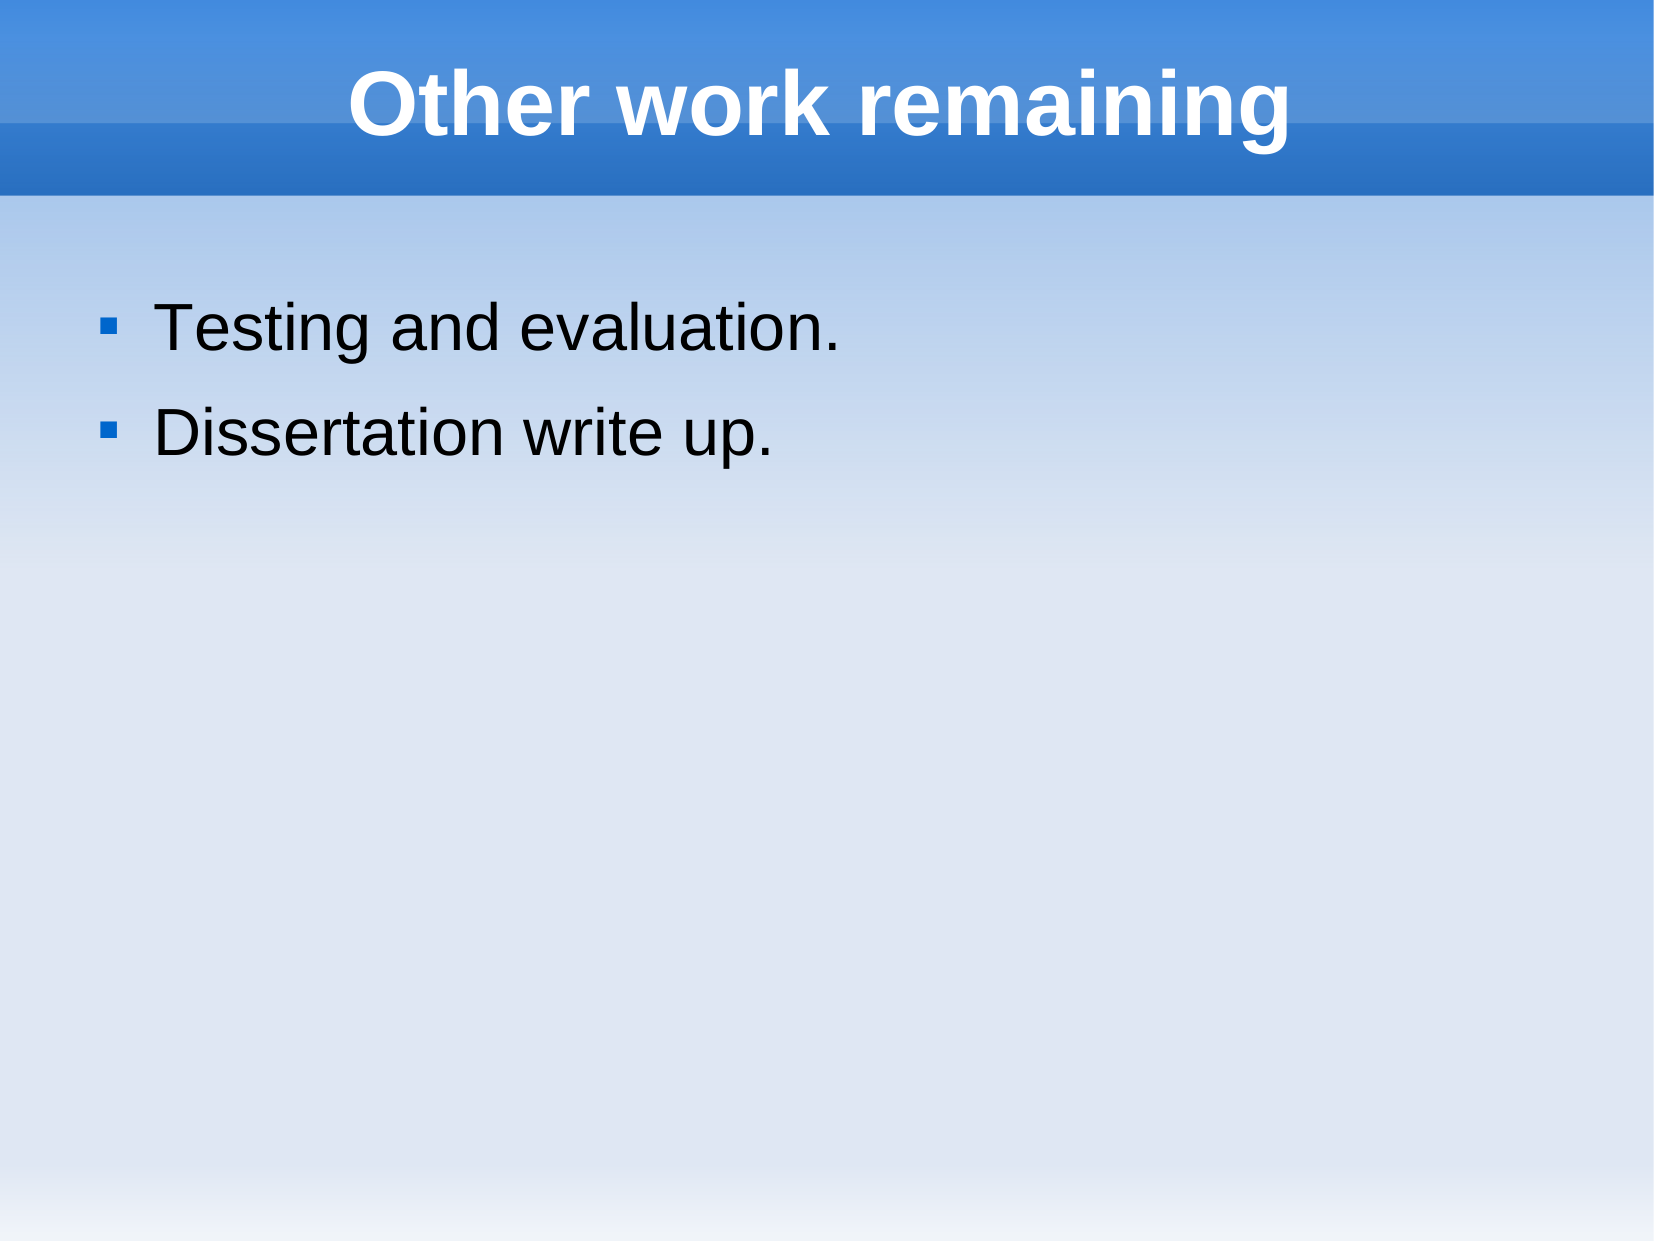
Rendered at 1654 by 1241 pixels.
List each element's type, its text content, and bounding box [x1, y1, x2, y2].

picture [0, 0, 1654, 1241]
title Other work remaining [76, 7, 1565, 200]
list Testing and evaluation. Dissertation write up. [82, 290, 1571, 1094]
